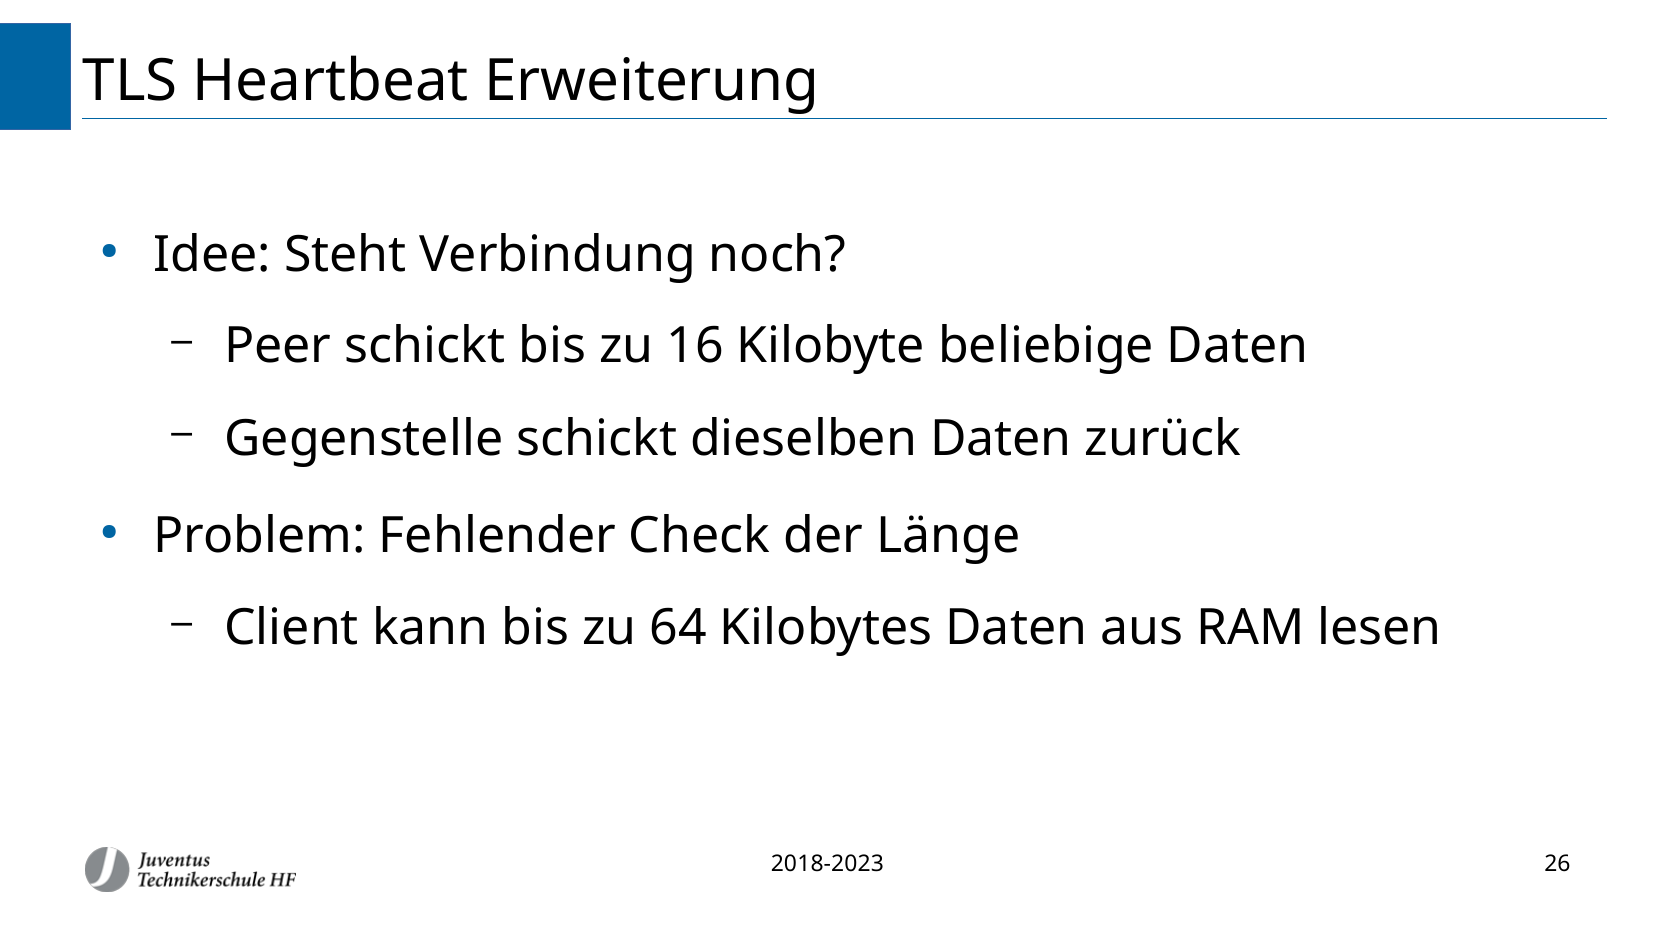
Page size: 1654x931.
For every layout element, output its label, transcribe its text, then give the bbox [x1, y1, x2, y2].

list Idee: Steht Verbindung noch? Peer schickt bis zu 16 Kilobyte beliebige Daten Gegenstelle schickt dieselben Daten zurück Problem: Fehlender Check der Länge Client kann bis zu 64 Kilobytes Daten aus RAM lesen [82, 217, 1571, 758]
picture [85, 847, 296, 892]
title TLS Heartbeat Erweiterung [82, 37, 1571, 119]
